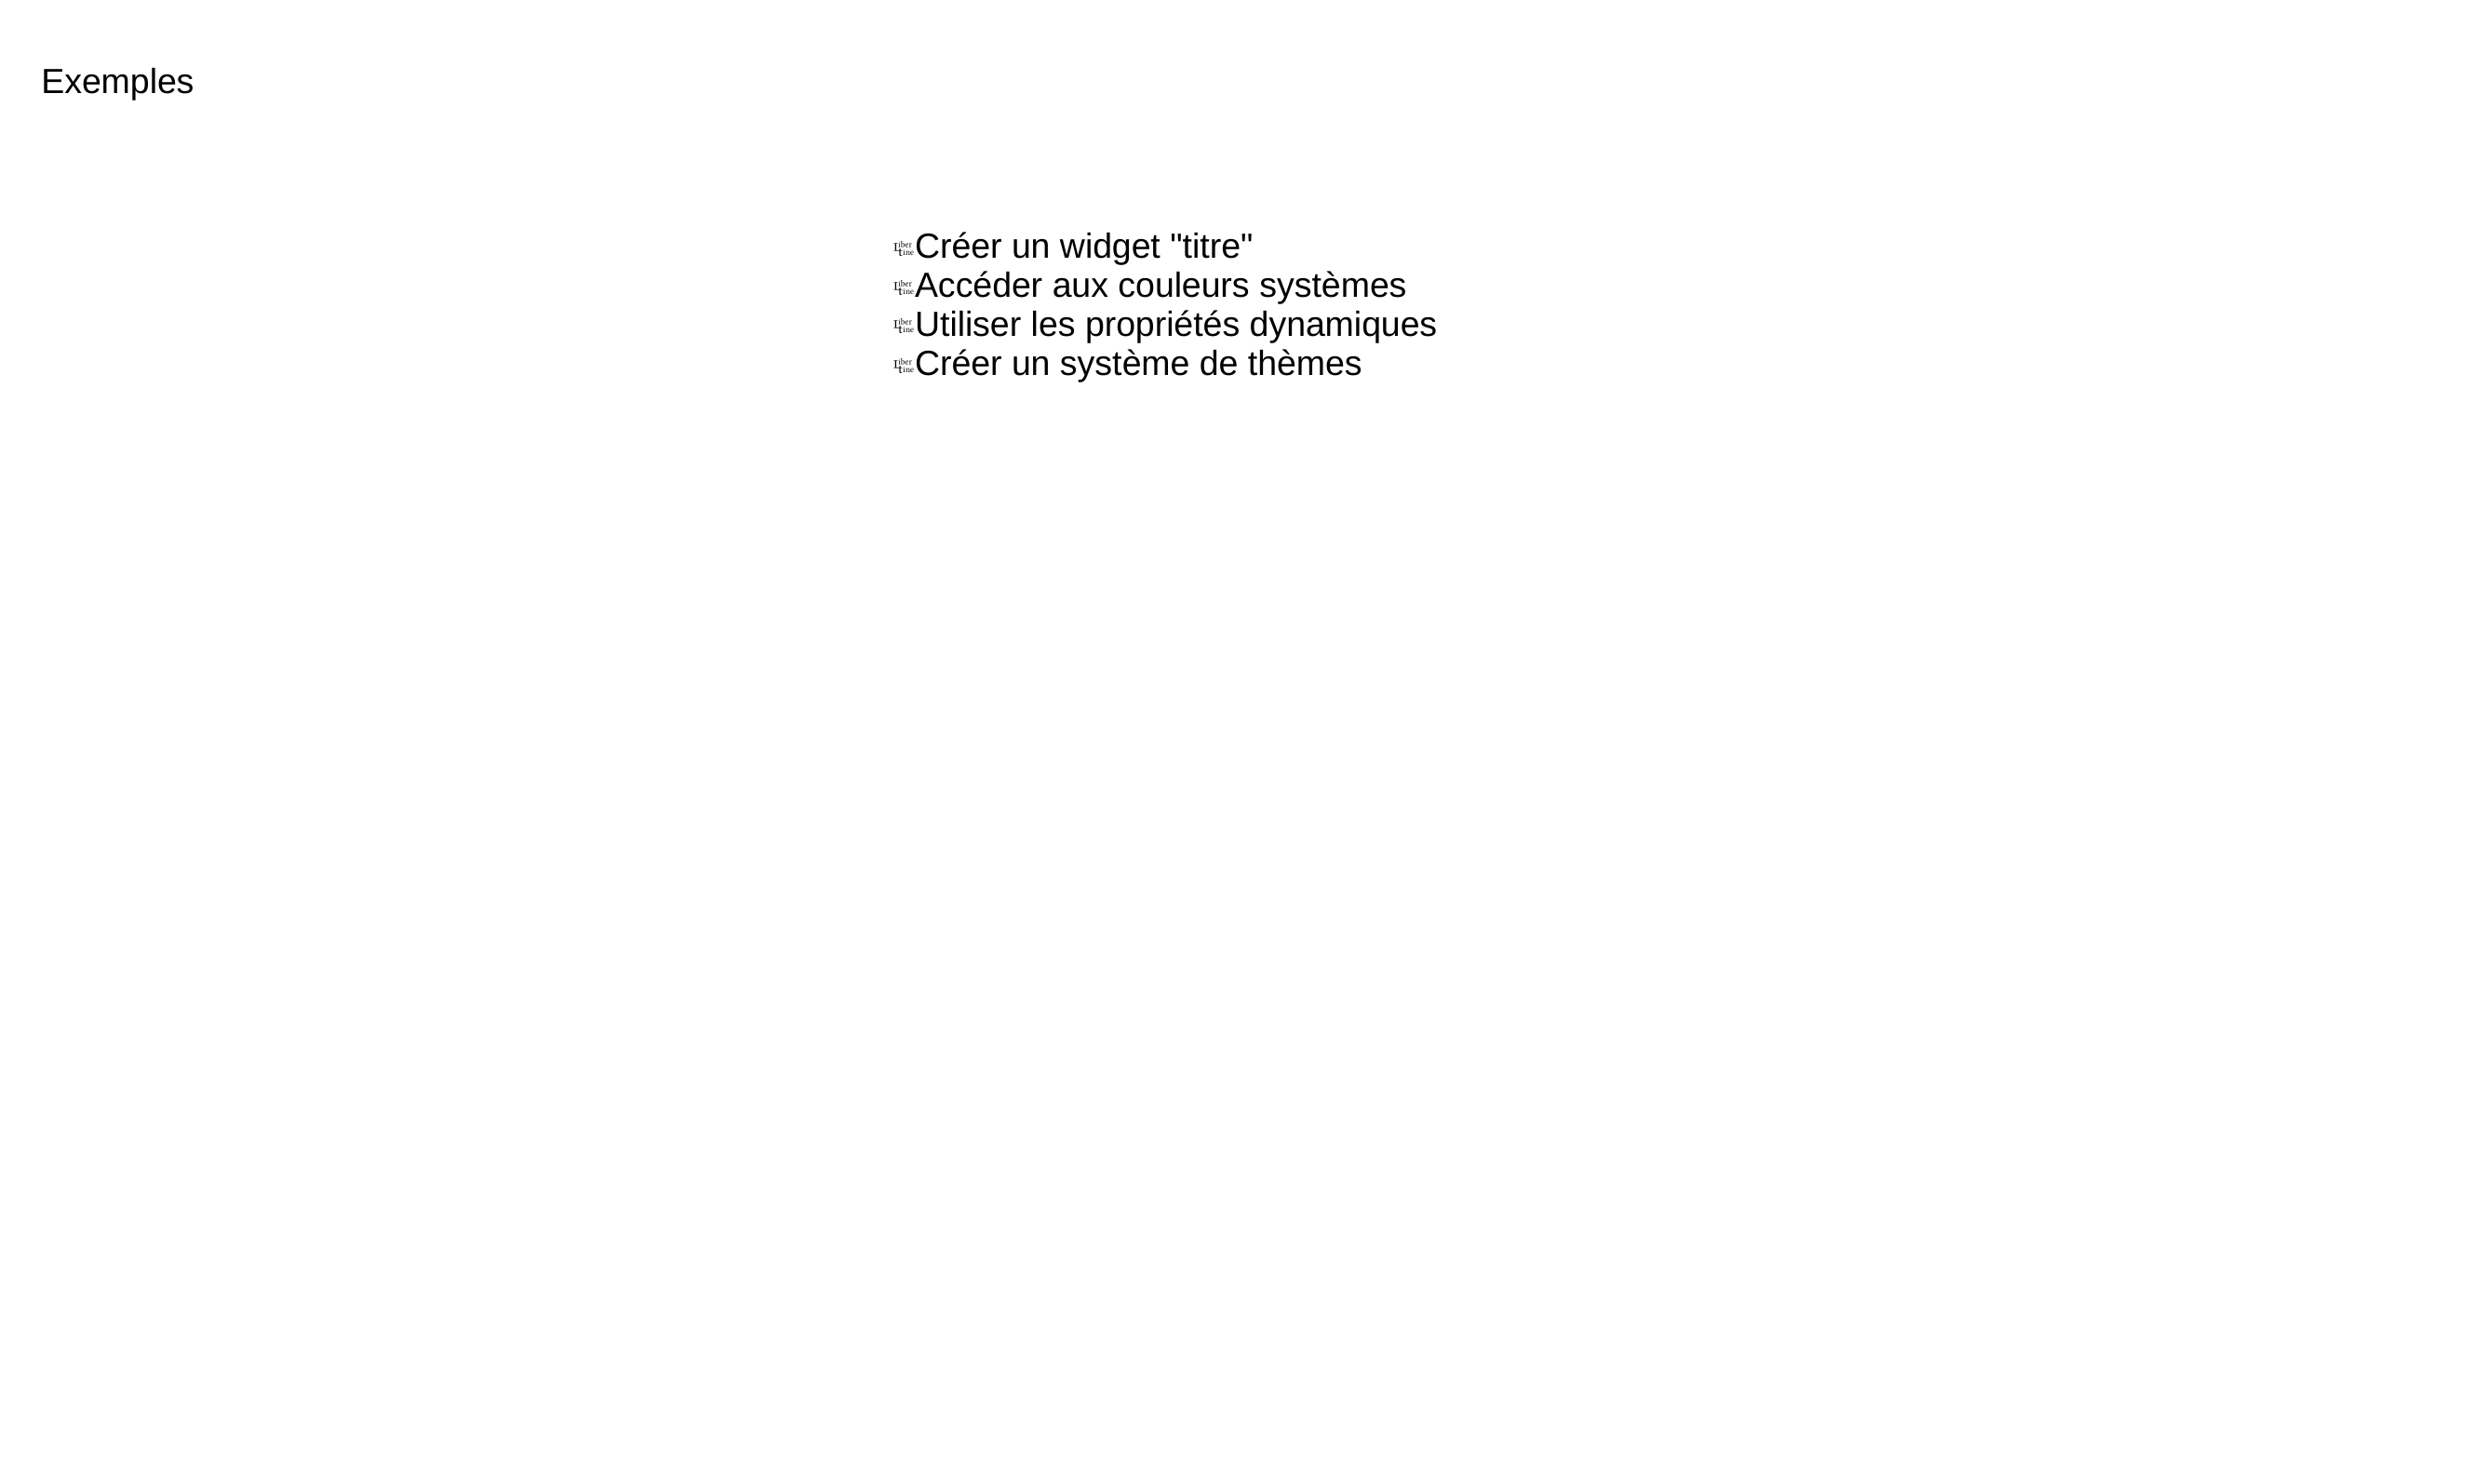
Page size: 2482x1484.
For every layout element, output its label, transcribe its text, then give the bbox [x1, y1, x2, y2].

text_box Créer un widget "titre" Accéder aux couleurs systèmes Utiliser les propriétés dynamiques Créer un système de thèmes [879, 220, 2116, 390]
text_box Exemples [27, 55, 2446, 108]
